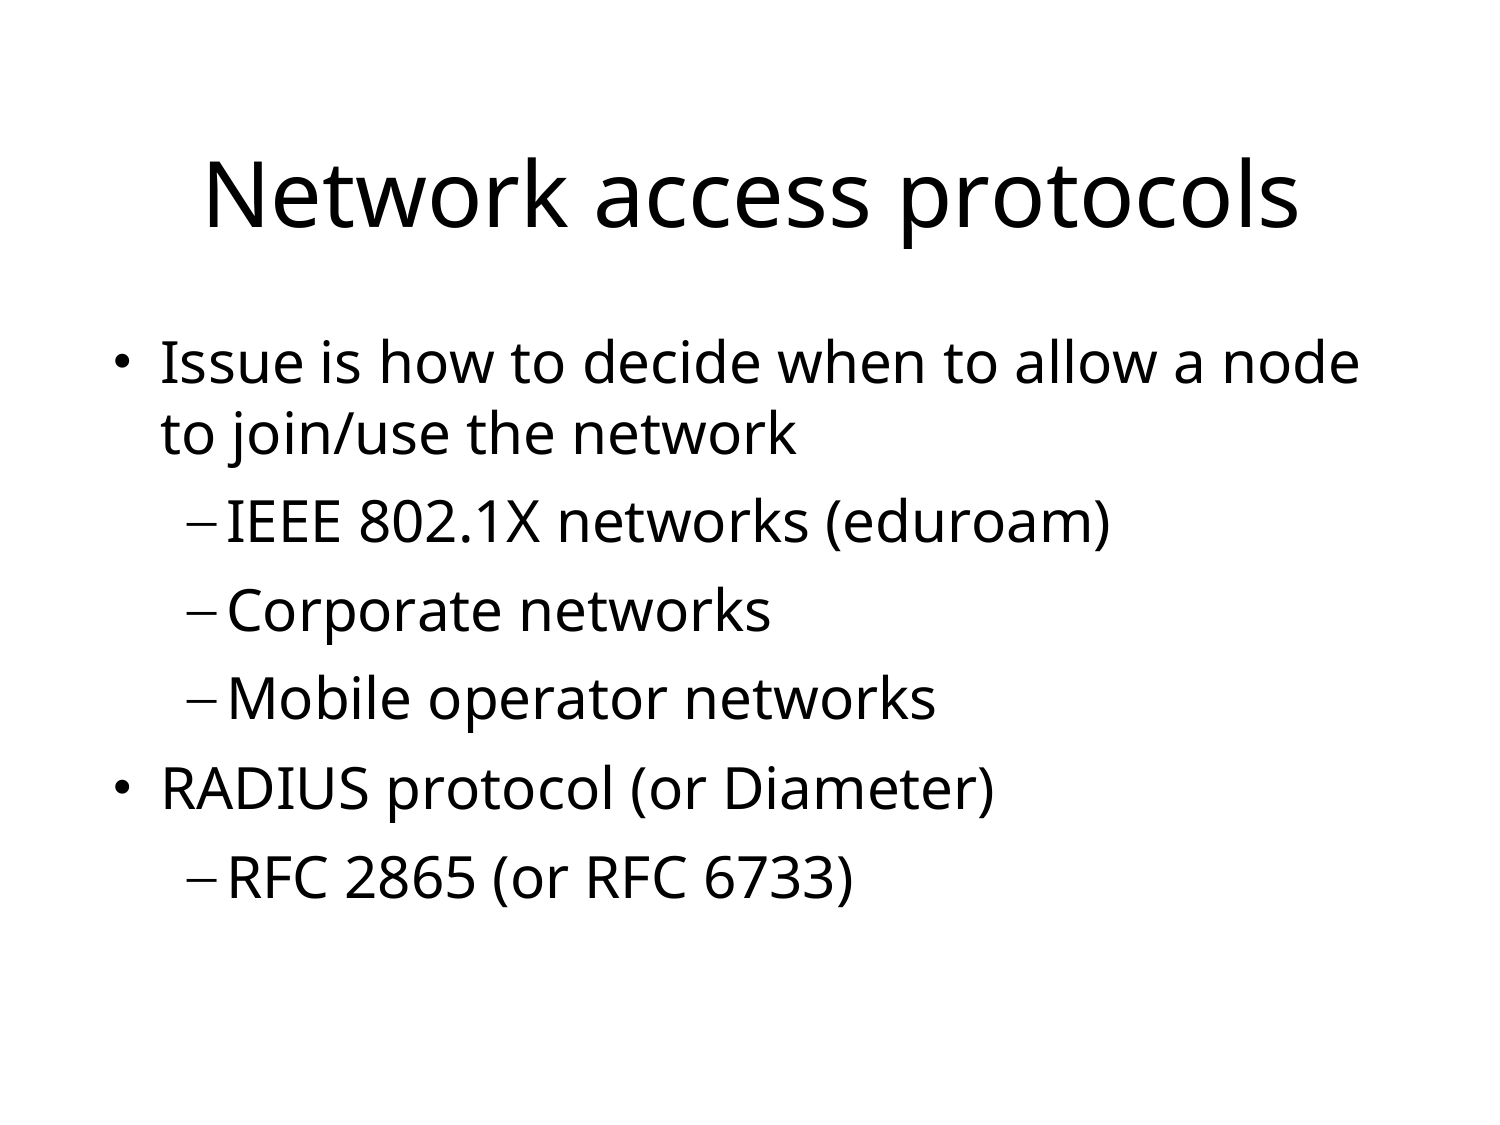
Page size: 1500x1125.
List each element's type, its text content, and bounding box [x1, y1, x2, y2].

title Network access protocols [114, 96, 1390, 284]
list Issue is how to decide when to allow a node to join/use the network IEEE 802.1X networks (eduroam) Corporate networks Mobile operator networks RADIUS protocol (or Diameter) RFC 2865 (or RFC 6733) [112, 324, 1388, 1107]
